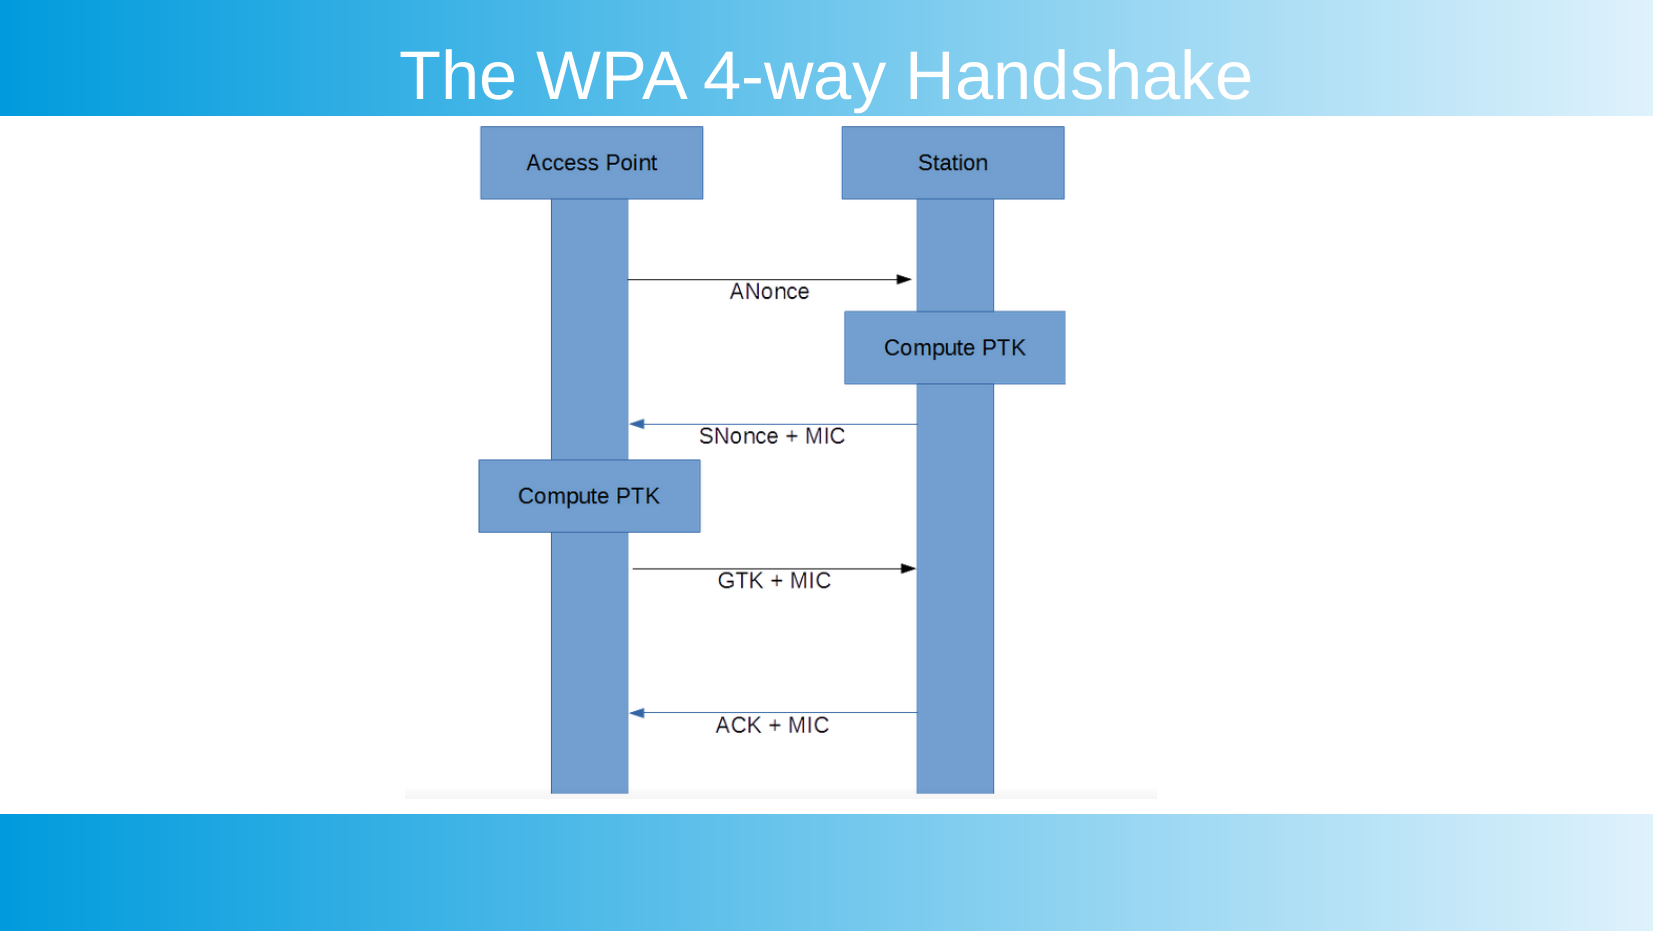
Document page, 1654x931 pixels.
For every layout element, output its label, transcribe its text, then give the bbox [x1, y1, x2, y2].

title The WPA 4-way Handshake [82, 37, 1571, 116]
picture [405, 122, 1157, 799]
